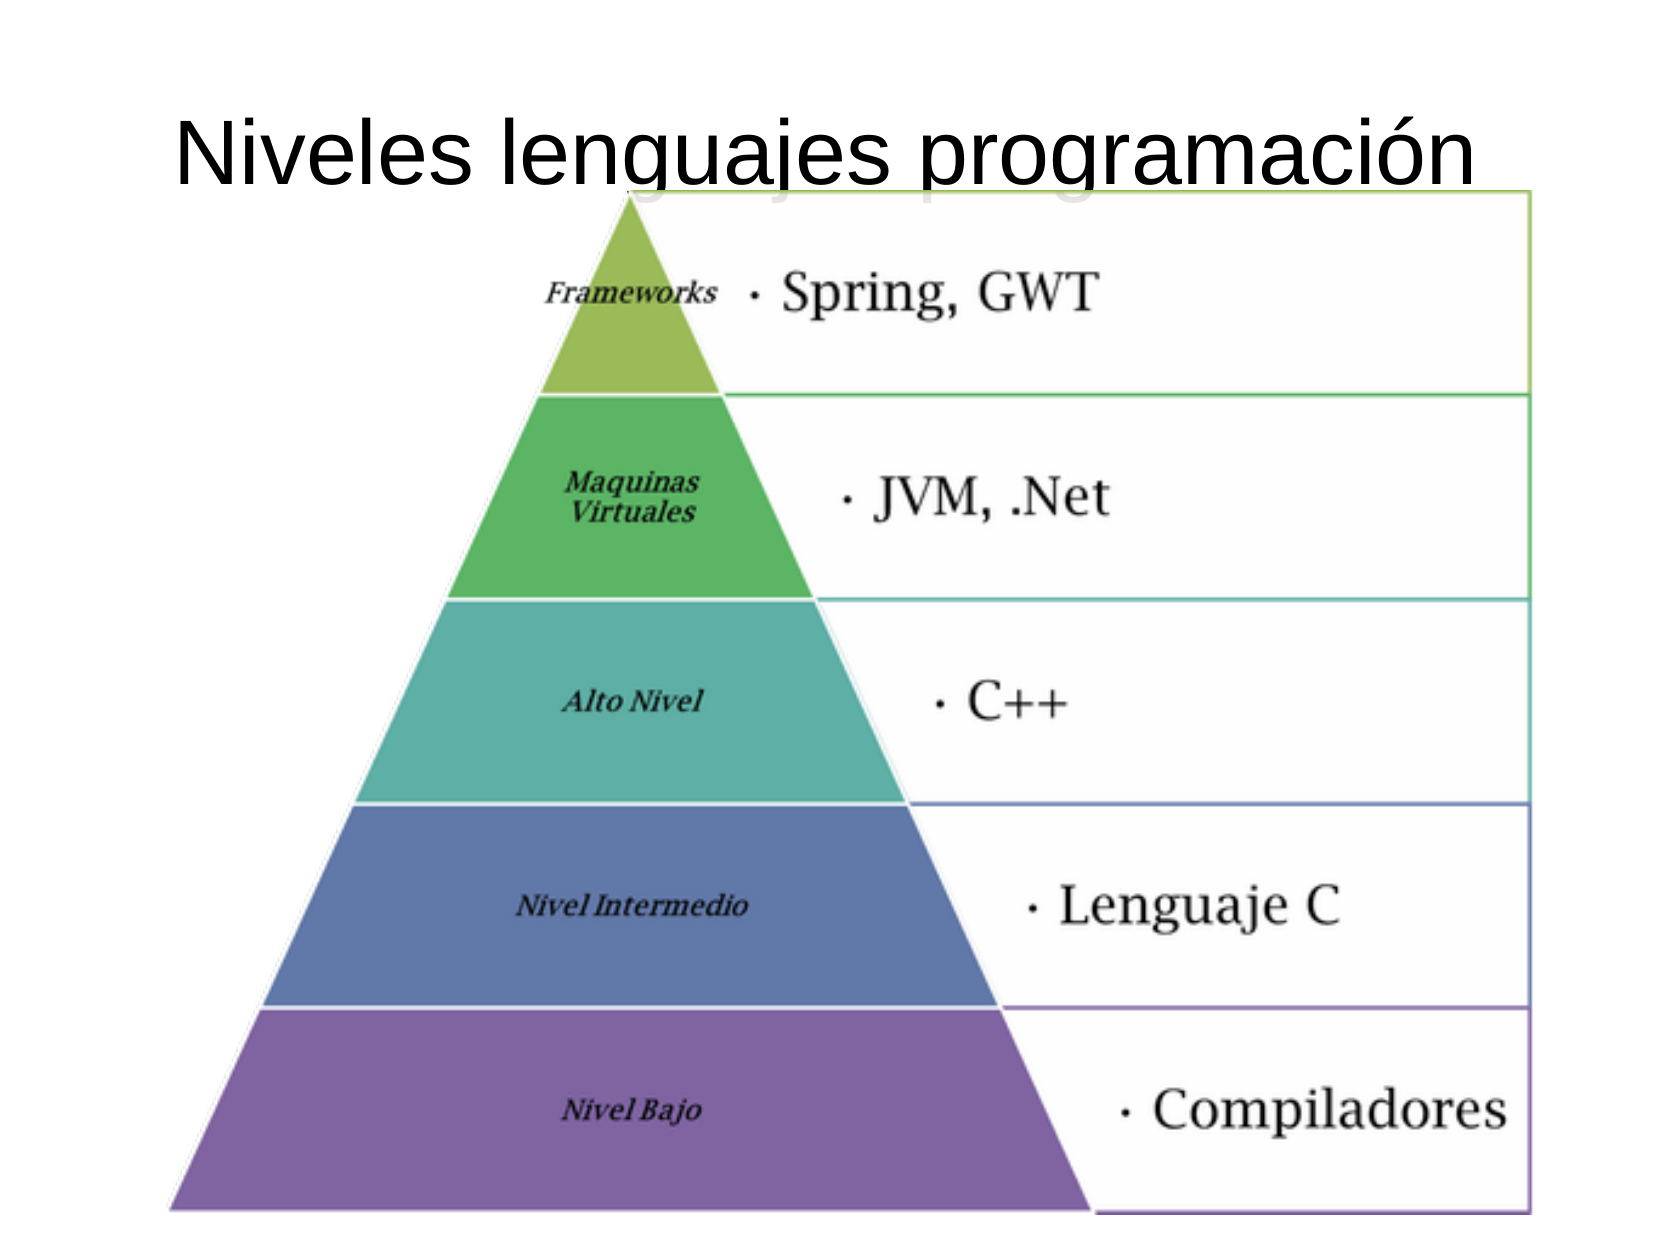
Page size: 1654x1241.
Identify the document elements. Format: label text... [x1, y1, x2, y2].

picture [165, 190, 1557, 1216]
title Niveles lenguajes programación [82, 49, 1571, 257]
